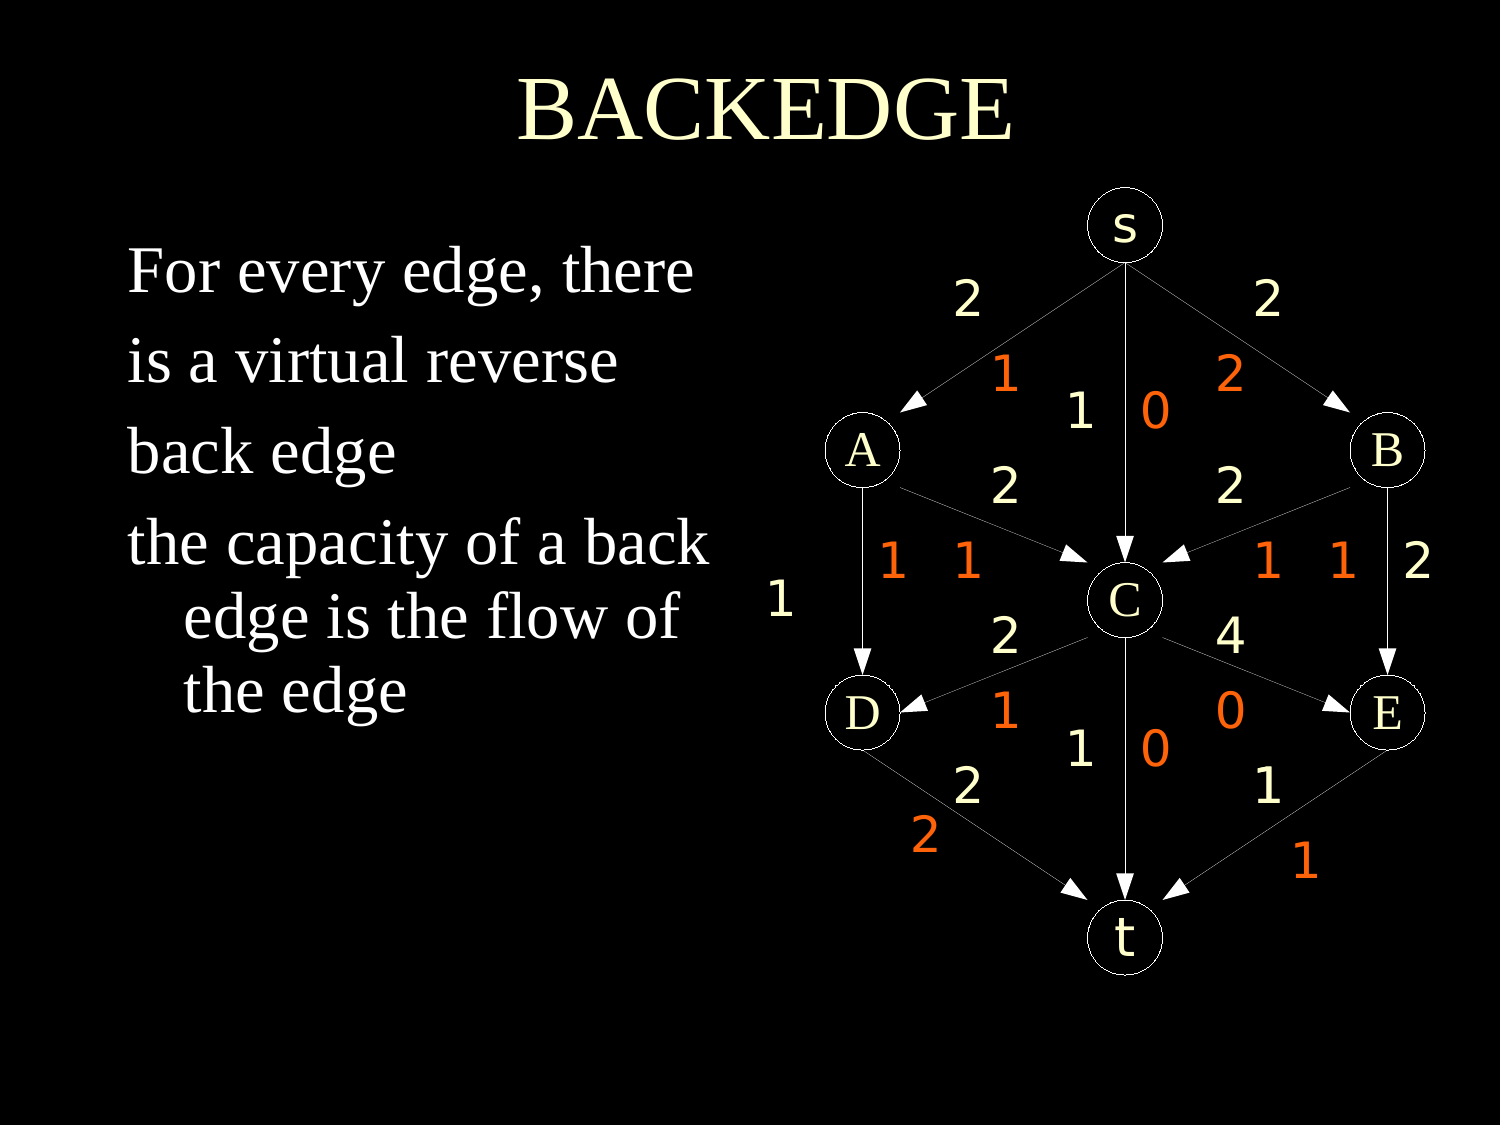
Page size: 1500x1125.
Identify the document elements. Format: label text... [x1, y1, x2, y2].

text_box 2 [1237, 262, 1313, 338]
text_box C [1087, 562, 1163, 638]
text_box 1 [1237, 525, 1312, 601]
text_box 1 [862, 525, 938, 601]
text_box 1 [1275, 825, 1351, 901]
text_box 1 [750, 562, 826, 638]
text_box A [825, 412, 901, 488]
text_box 2 [937, 750, 1013, 826]
text_box 1 [975, 675, 1051, 751]
text_box 4 [1200, 600, 1276, 675]
text_box B [1350, 412, 1426, 488]
text_box t [1087, 900, 1163, 976]
text_box D [825, 675, 901, 751]
title BACKEDGE [37, 50, 1496, 167]
text_box 2 [895, 798, 971, 874]
text_box 0 [1126, 375, 1201, 451]
text_box 0 [1200, 675, 1276, 751]
text_box 2 [975, 600, 1051, 675]
text_box 1 [1050, 375, 1126, 451]
text_box 1 [938, 525, 1013, 601]
text_box E [1350, 675, 1426, 751]
text_box 1 [1312, 525, 1388, 601]
text_box 0 [1125, 712, 1201, 788]
text_box 1 [1237, 750, 1313, 826]
text_box 2 [1388, 525, 1463, 601]
text_box 1 [975, 337, 1051, 413]
text_box 2 [937, 262, 1013, 338]
text_box 2 [1200, 337, 1276, 413]
text_box 2 [975, 450, 1051, 526]
text_box 2 [1200, 450, 1276, 526]
list For every edge, there is a virtual reverse back edge the capacity of a back edge is the flow of the edge [112, 224, 788, 1083]
text_box 1 [1050, 712, 1125, 788]
text_box s [1087, 187, 1163, 263]
